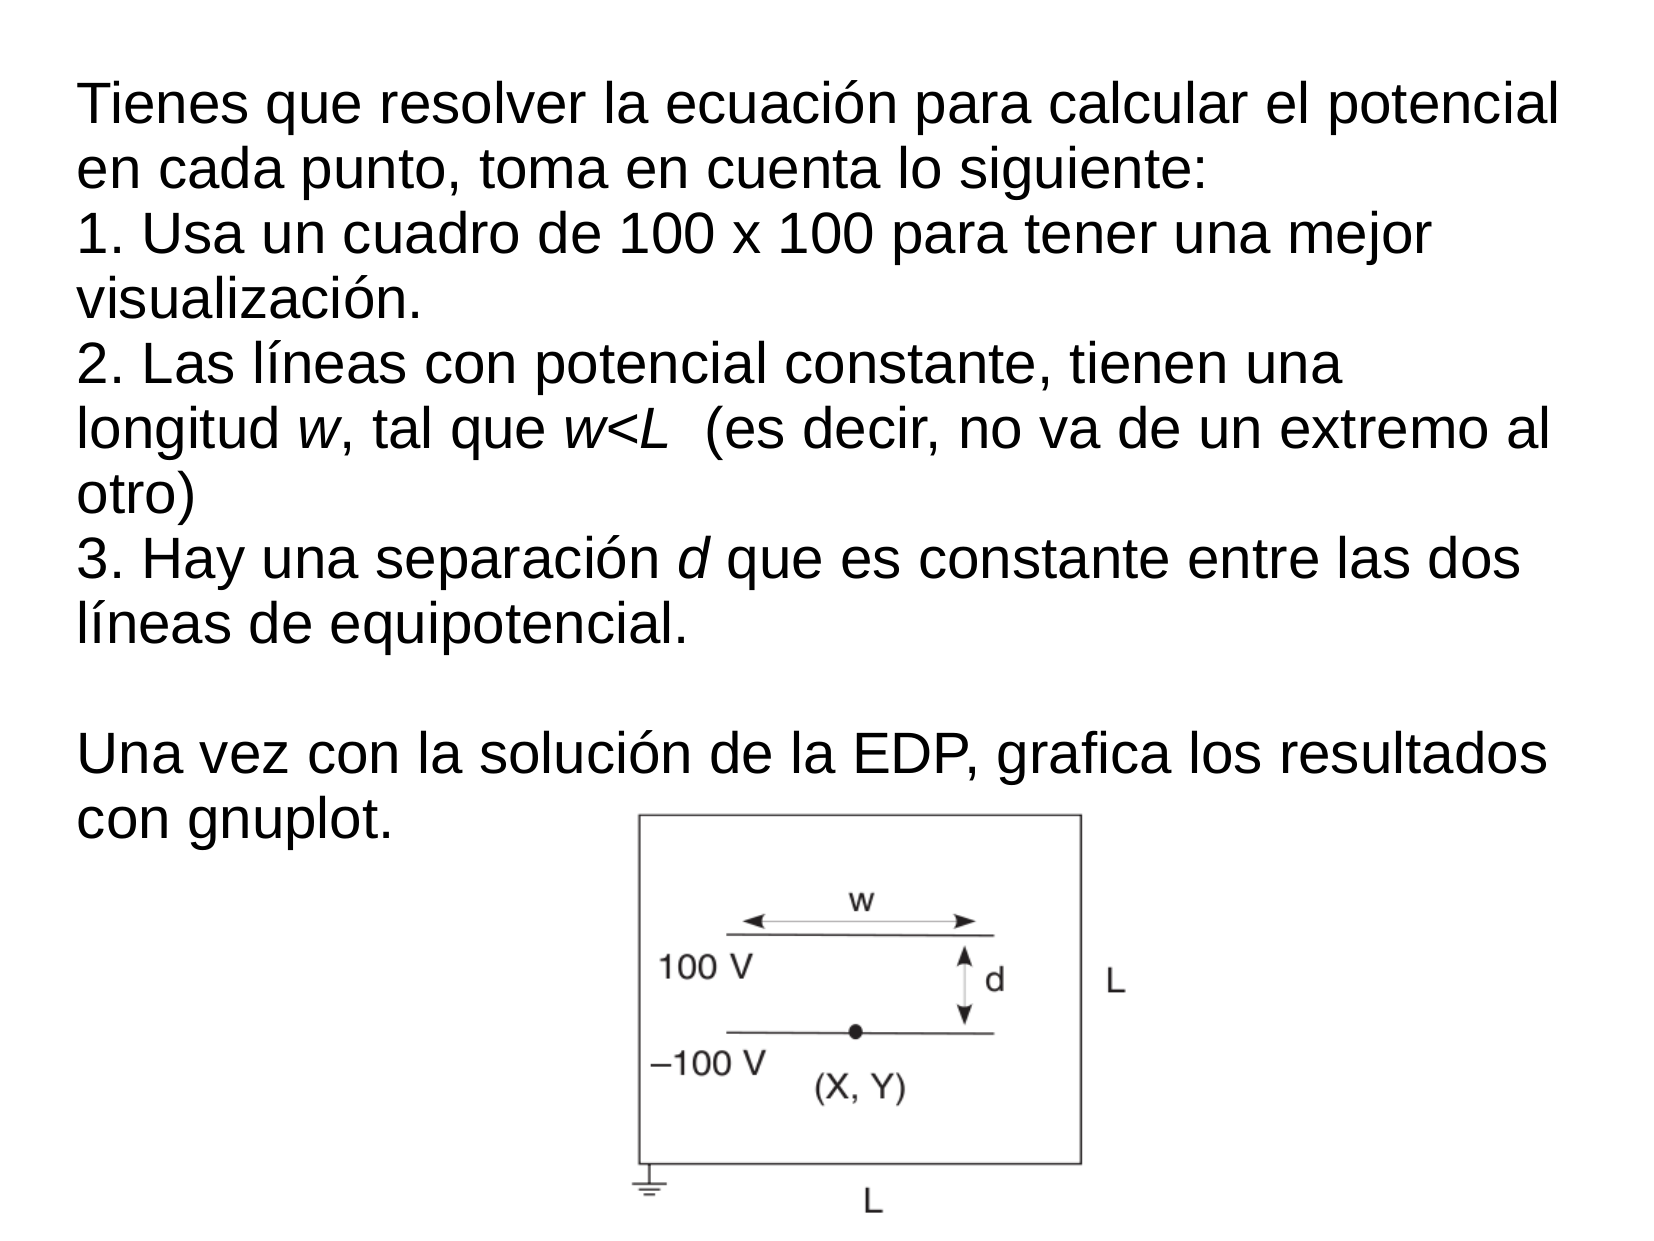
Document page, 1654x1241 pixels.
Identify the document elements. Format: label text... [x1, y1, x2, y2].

subtitle Tienes que resolver la ecuación para calcular el potencial en cada punto, toma en cuenta lo siguiente: 1. Usa un cuadro de 100 x 100 para tener una mejor visualización. 2. Las líneas con potencial constante, tienen una longitud w, tal que w<L (es decir, no va de un extremo al otro) 3. Hay una separación d que es constante entre las dos líneas de equipotencial. Una vez con la solución de la EDP, grafica los resultados con gnuplot. [76, 59, 1565, 863]
picture [590, 797, 1152, 1228]
